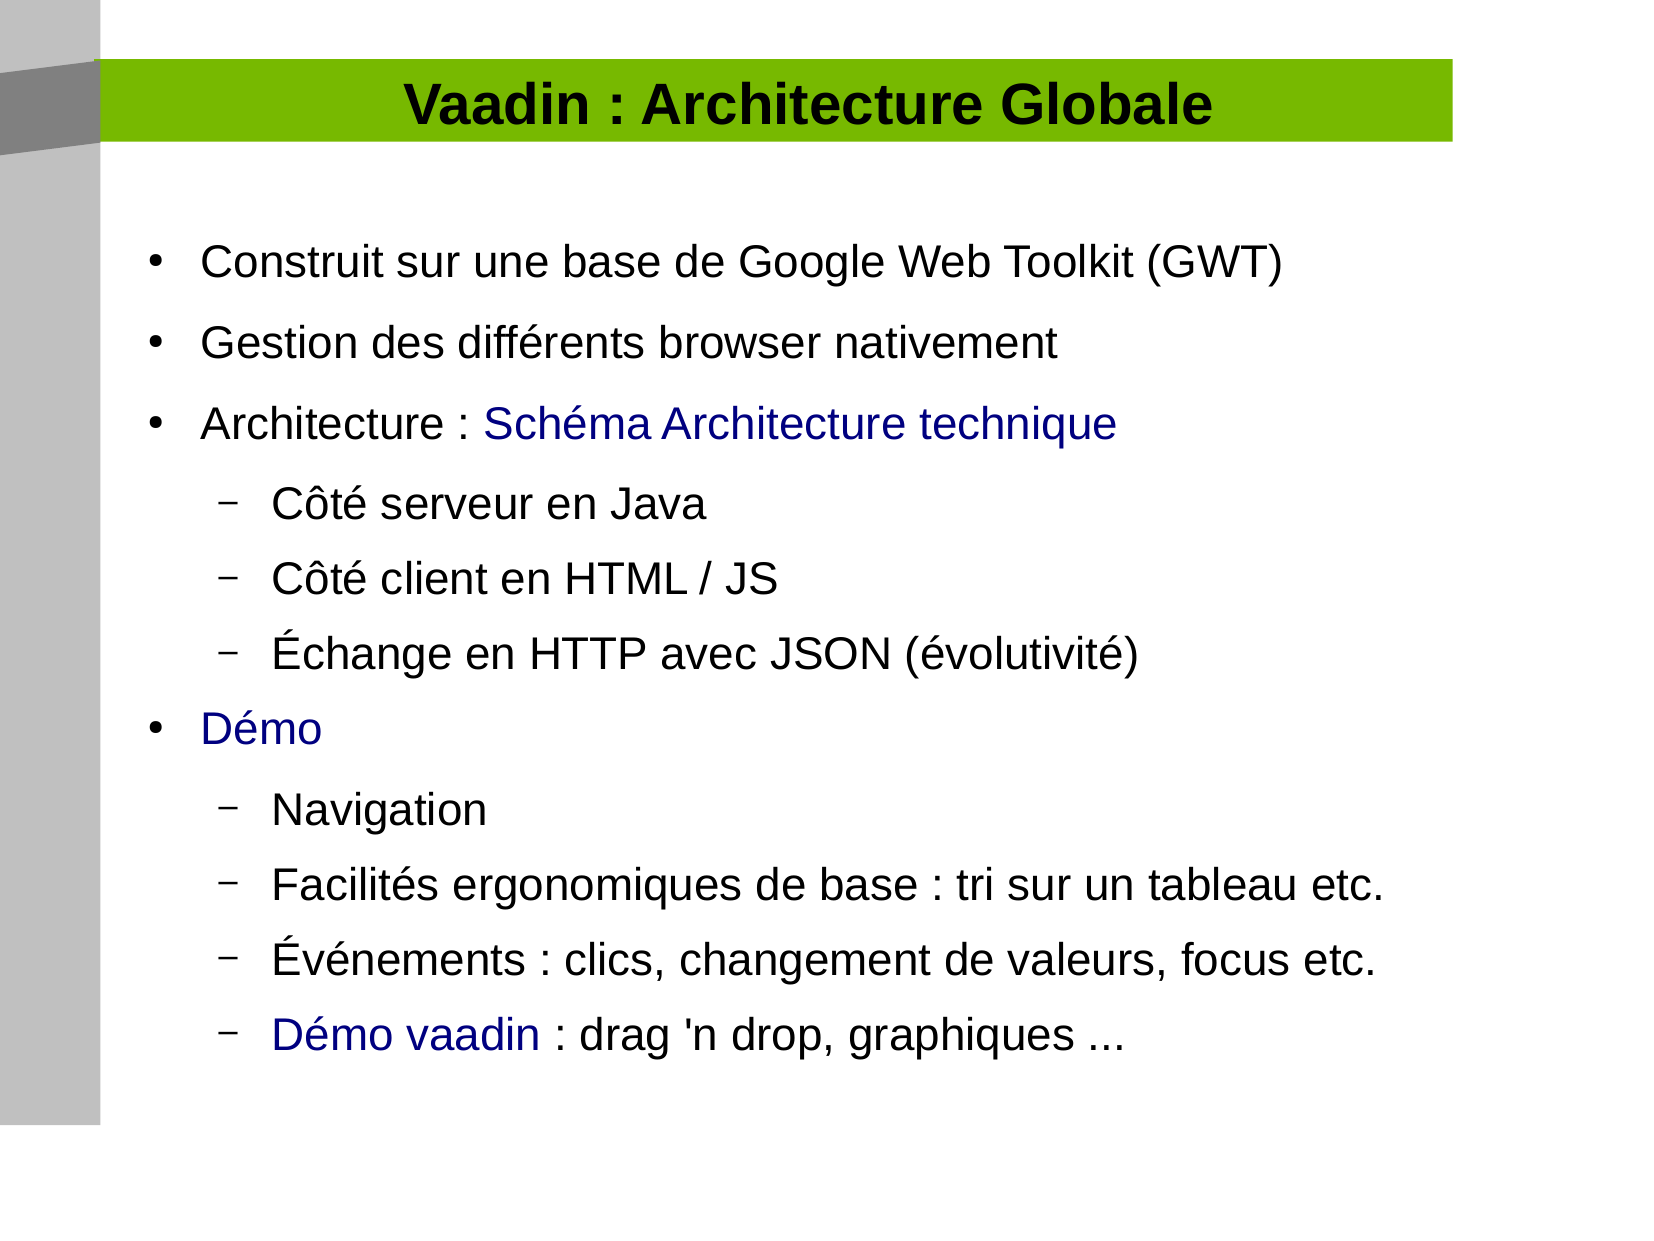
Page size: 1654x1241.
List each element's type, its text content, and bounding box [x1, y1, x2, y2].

title Vaadin : Architecture Globale [82, 71, 1536, 138]
list Construit sur une base de Google Web Toolkit (GWT) Gestion des différents browser nativement Architecture : Schéma Architecture technique Côté serveur en Java Côté client en HTML / JS Échange en HTTP avec JSON (évolutivité) Démo Navigation Facilités ergonomiques de base : tri sur un tableau etc. Événements : clics, changement de valeurs, focus etc. Démo vaadin : drag 'n drop, graphiques ... [129, 236, 1489, 1060]
